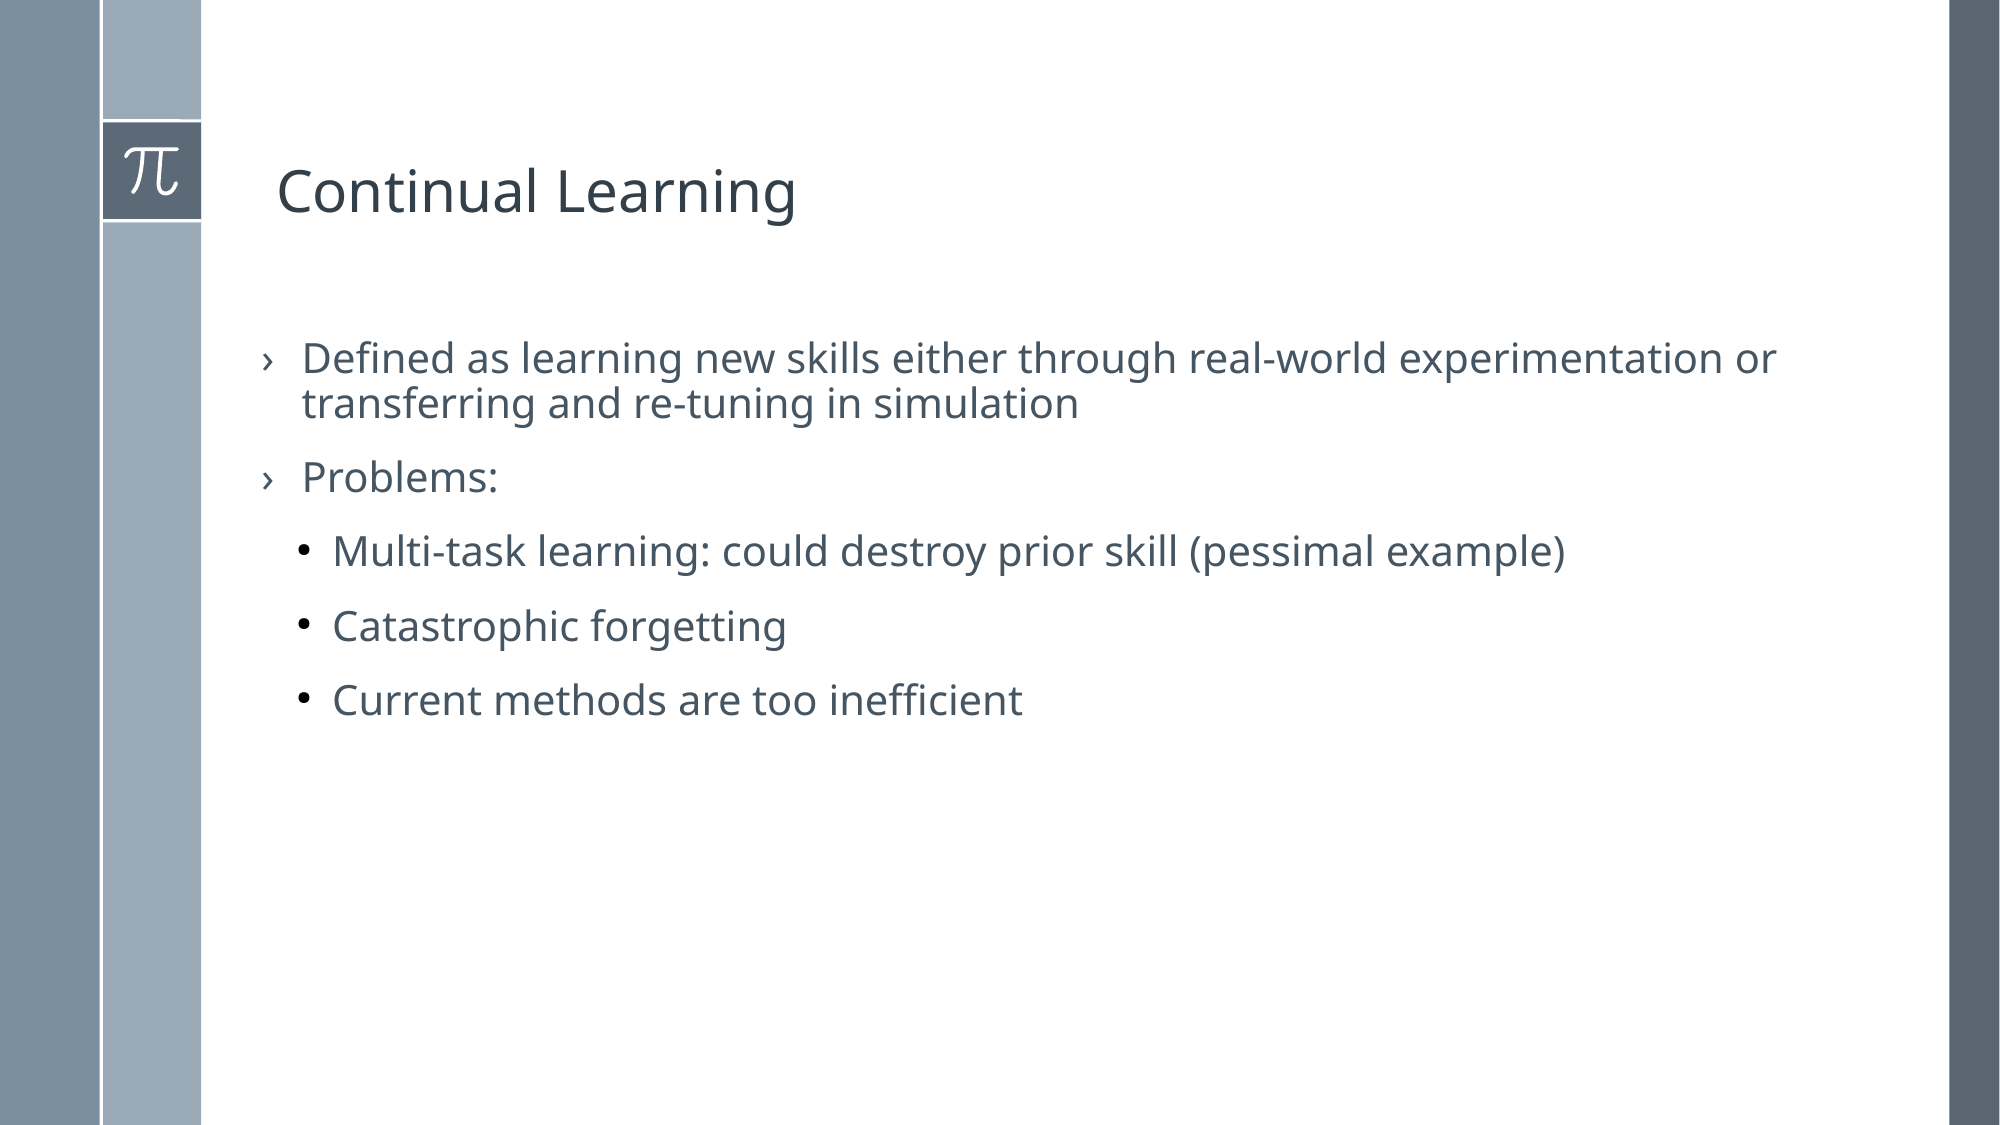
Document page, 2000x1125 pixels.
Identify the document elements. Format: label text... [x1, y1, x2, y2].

text_box Defined as learning new skills either through real-world experimentation or transferring and re-tuning in simulation Problems: Multi-task learning: could destroy prior skill (pessimal example) Catastrophic forgetting Current methods are too inefficient [246, 329, 1830, 1080]
text_box Continual Learning [261, 29, 1867, 233]
